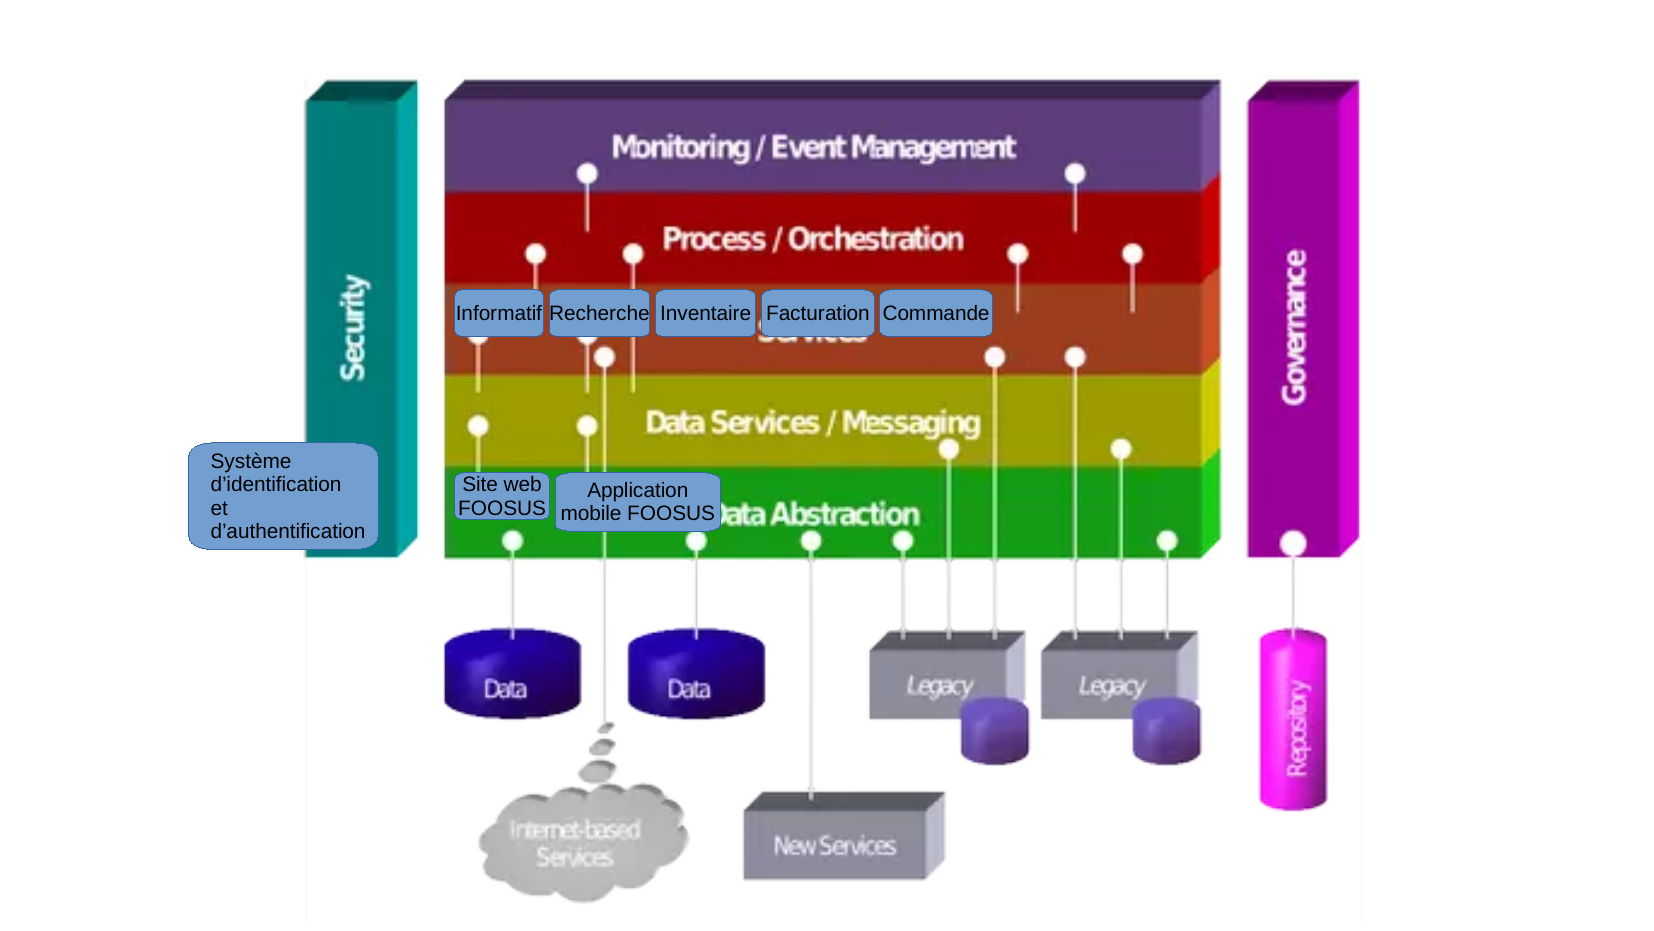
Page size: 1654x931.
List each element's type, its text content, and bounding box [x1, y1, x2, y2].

text_box Informatif [454, 289, 544, 337]
text_box Site web FOOSUS [454, 472, 550, 520]
text_box Inventaire [655, 289, 756, 337]
picture [271, 5, 1382, 923]
text_box Recherche [549, 289, 650, 337]
text_box Facturation [761, 289, 875, 337]
text_box Système d’identification et d’authentification [188, 442, 379, 550]
text_box Commande [879, 289, 993, 337]
text_box Application mobile FOOSUS [555, 472, 721, 532]
